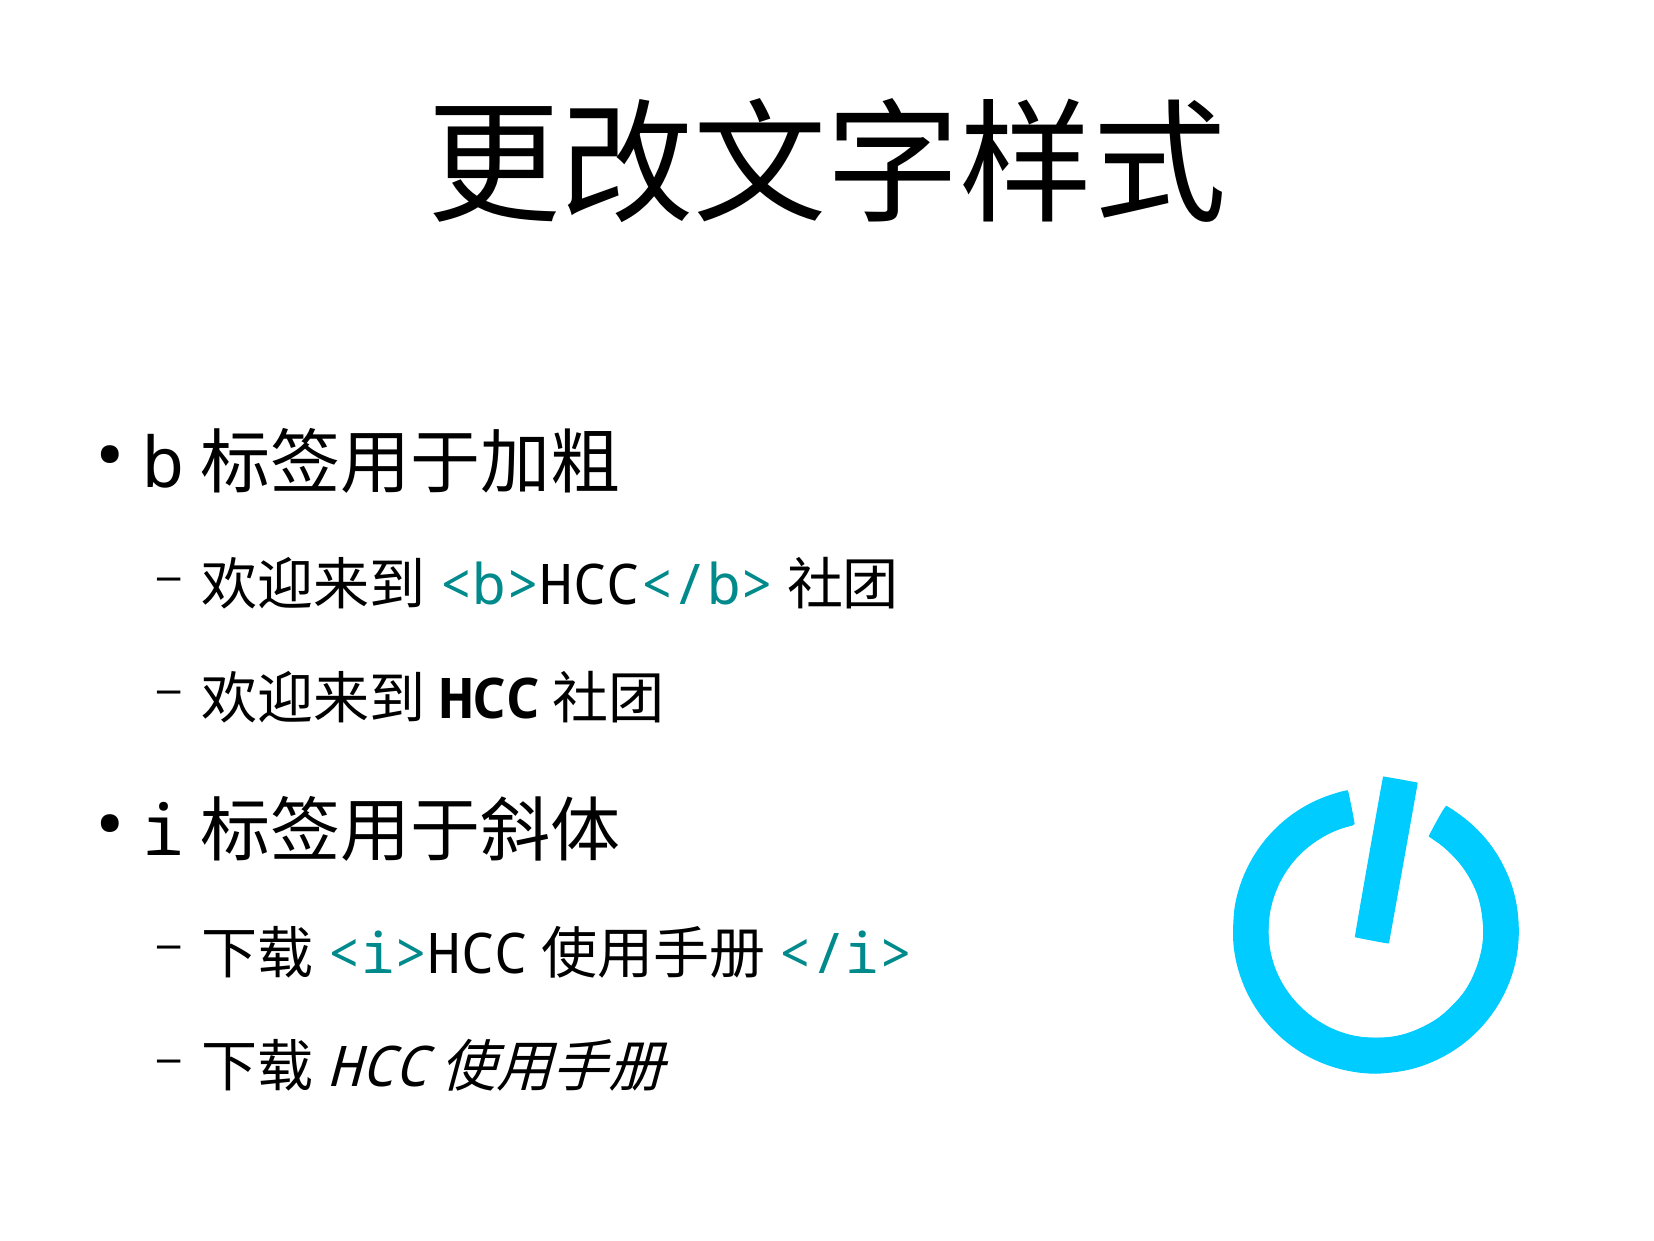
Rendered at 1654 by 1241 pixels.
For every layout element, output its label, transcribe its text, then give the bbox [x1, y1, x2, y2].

title 更改文字样式 [82, 49, 1571, 257]
list b标签用于加粗 欢迎来到<b>HCC</b>社团 欢迎来到HCC社团 i标签用于斜体 下载<i>HCC使用手册</i> 下载HCC使用手册 [82, 390, 1571, 1109]
